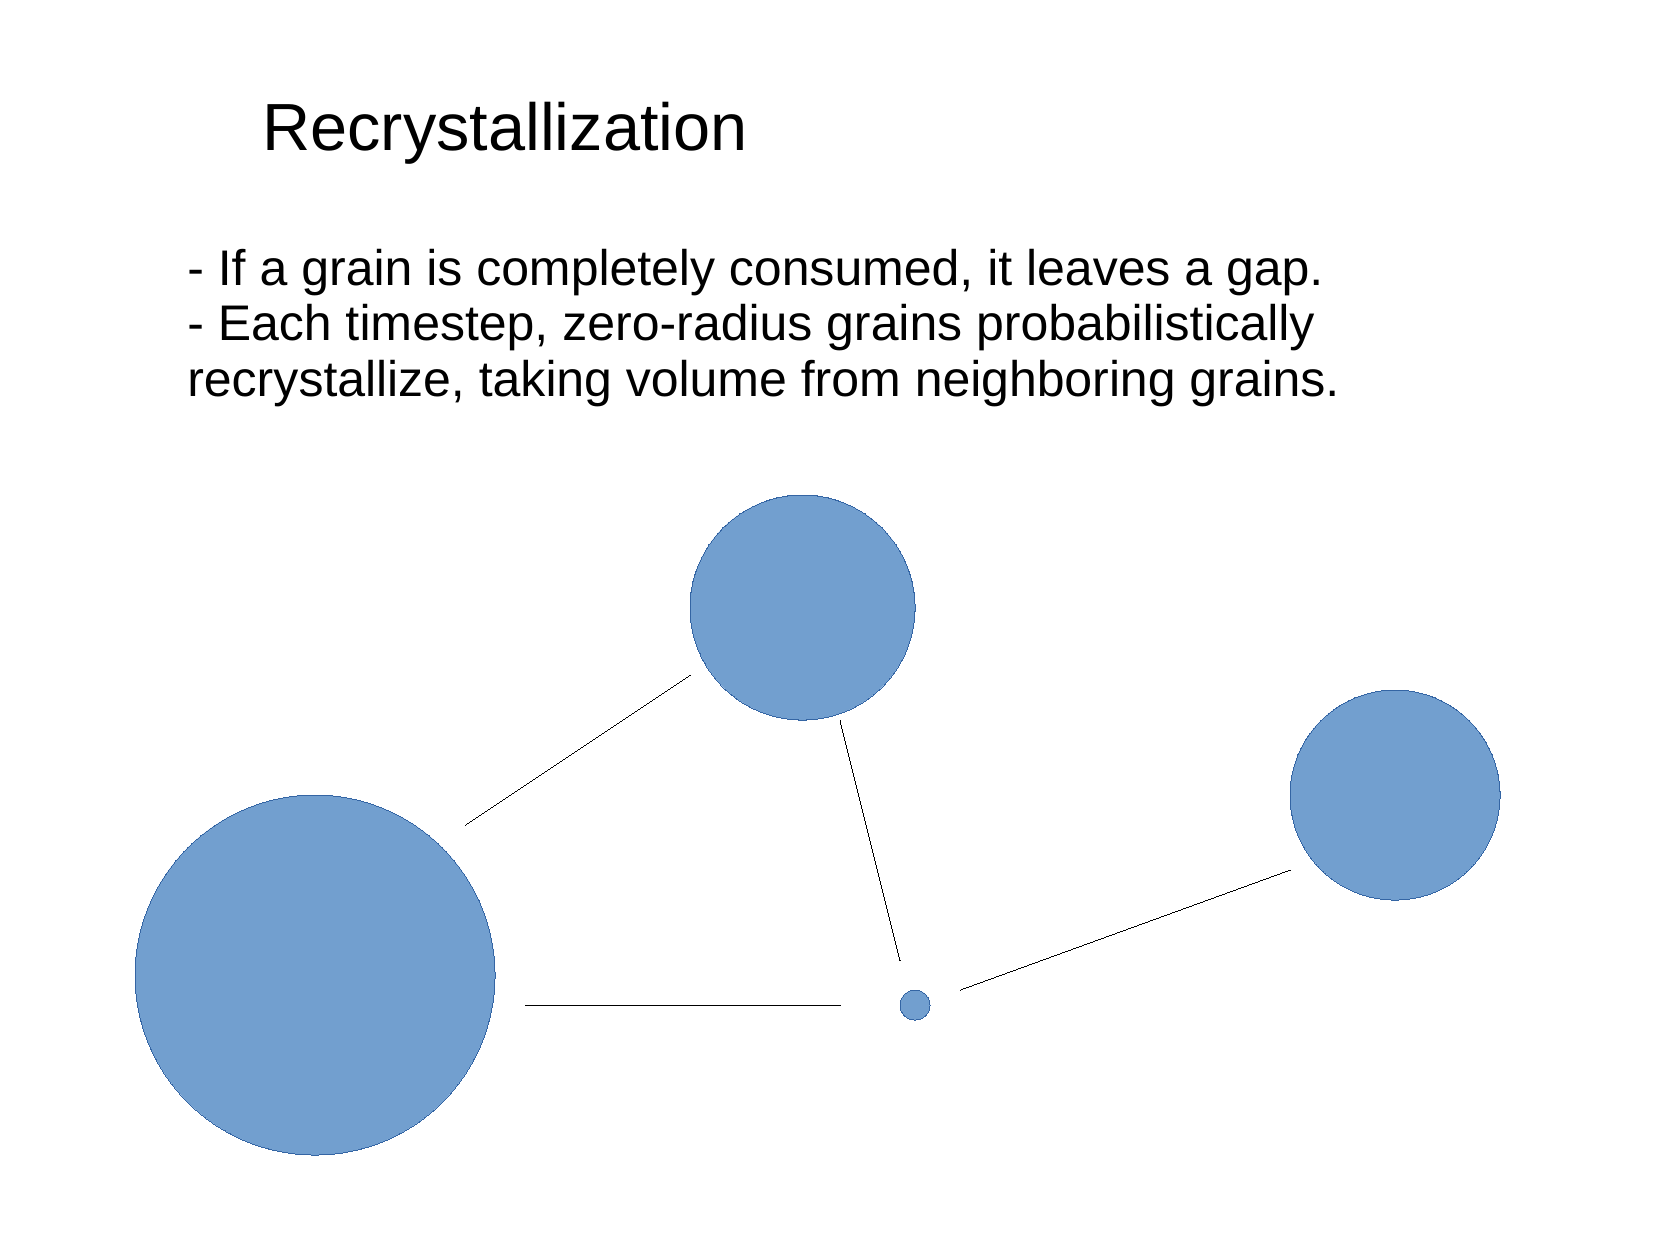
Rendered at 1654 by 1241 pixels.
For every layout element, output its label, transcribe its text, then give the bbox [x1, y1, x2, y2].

text_box - If a grain is completely consumed, it leaves a gap. - Each timestep, zero-radius grains probabilistically recrystallize, taking volume from neighboring grains. [165, 225, 1441, 526]
text_box [690, 495, 916, 721]
text_box Recrystallization [240, 75, 772, 180]
text_box [135, 795, 496, 1156]
text_box [1290, 690, 1501, 901]
text_box [900, 990, 931, 1021]
